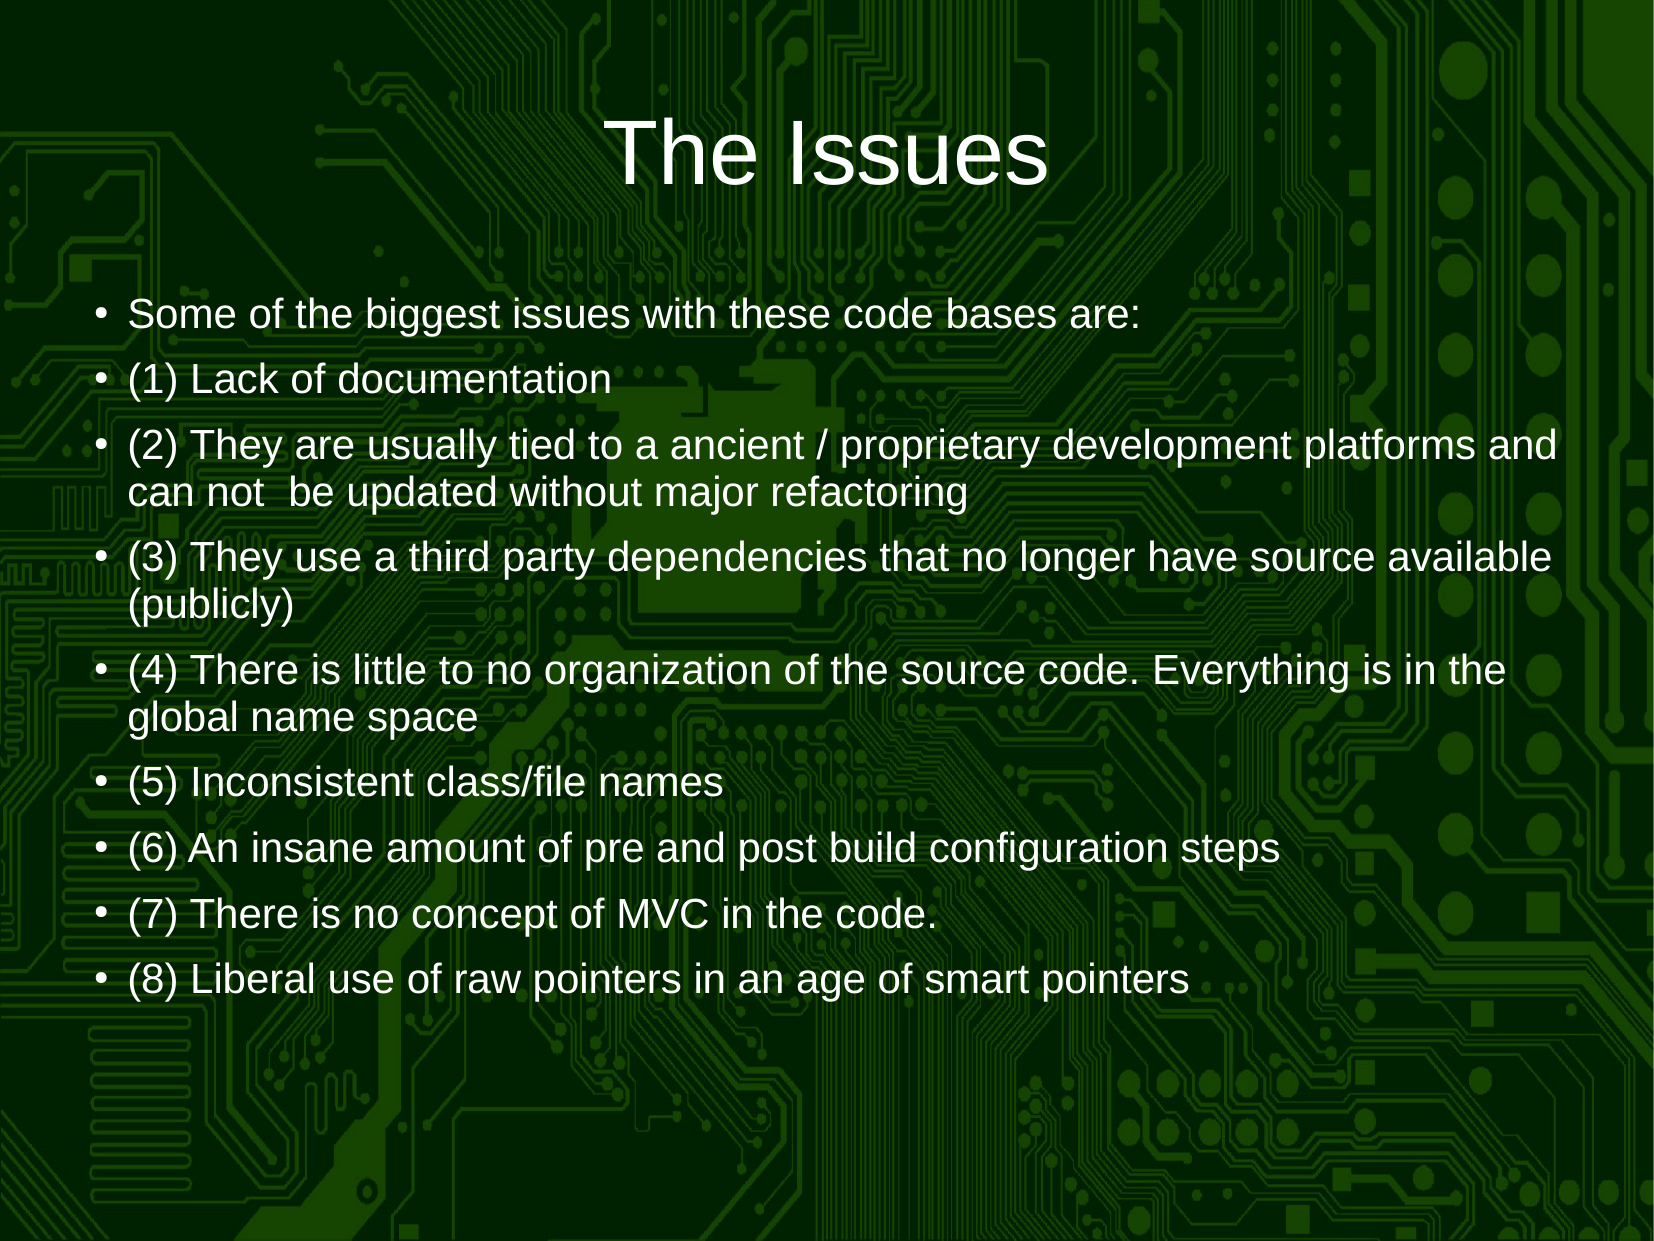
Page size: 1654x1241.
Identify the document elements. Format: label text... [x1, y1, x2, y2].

list Some of the biggest issues with these code bases are: (1) Lack of documentation (2) They are usually tied to a ancient / proprietary development platforms and can not be updated without major refactoring (3) They use a third party dependencies that no longer have source available (publicly) (4) There is little to no organization of the source code. Everything is in the global name space (5) Inconsistent class/file names (6) An insane amount of pre and post build configuration steps (7) There is no concept of MVC in the code. (8) Liberal use of raw pointers in an age of smart pointers [82, 290, 1571, 1010]
picture [0, 0, 1654, 1241]
title The Issues [82, 49, 1571, 257]
